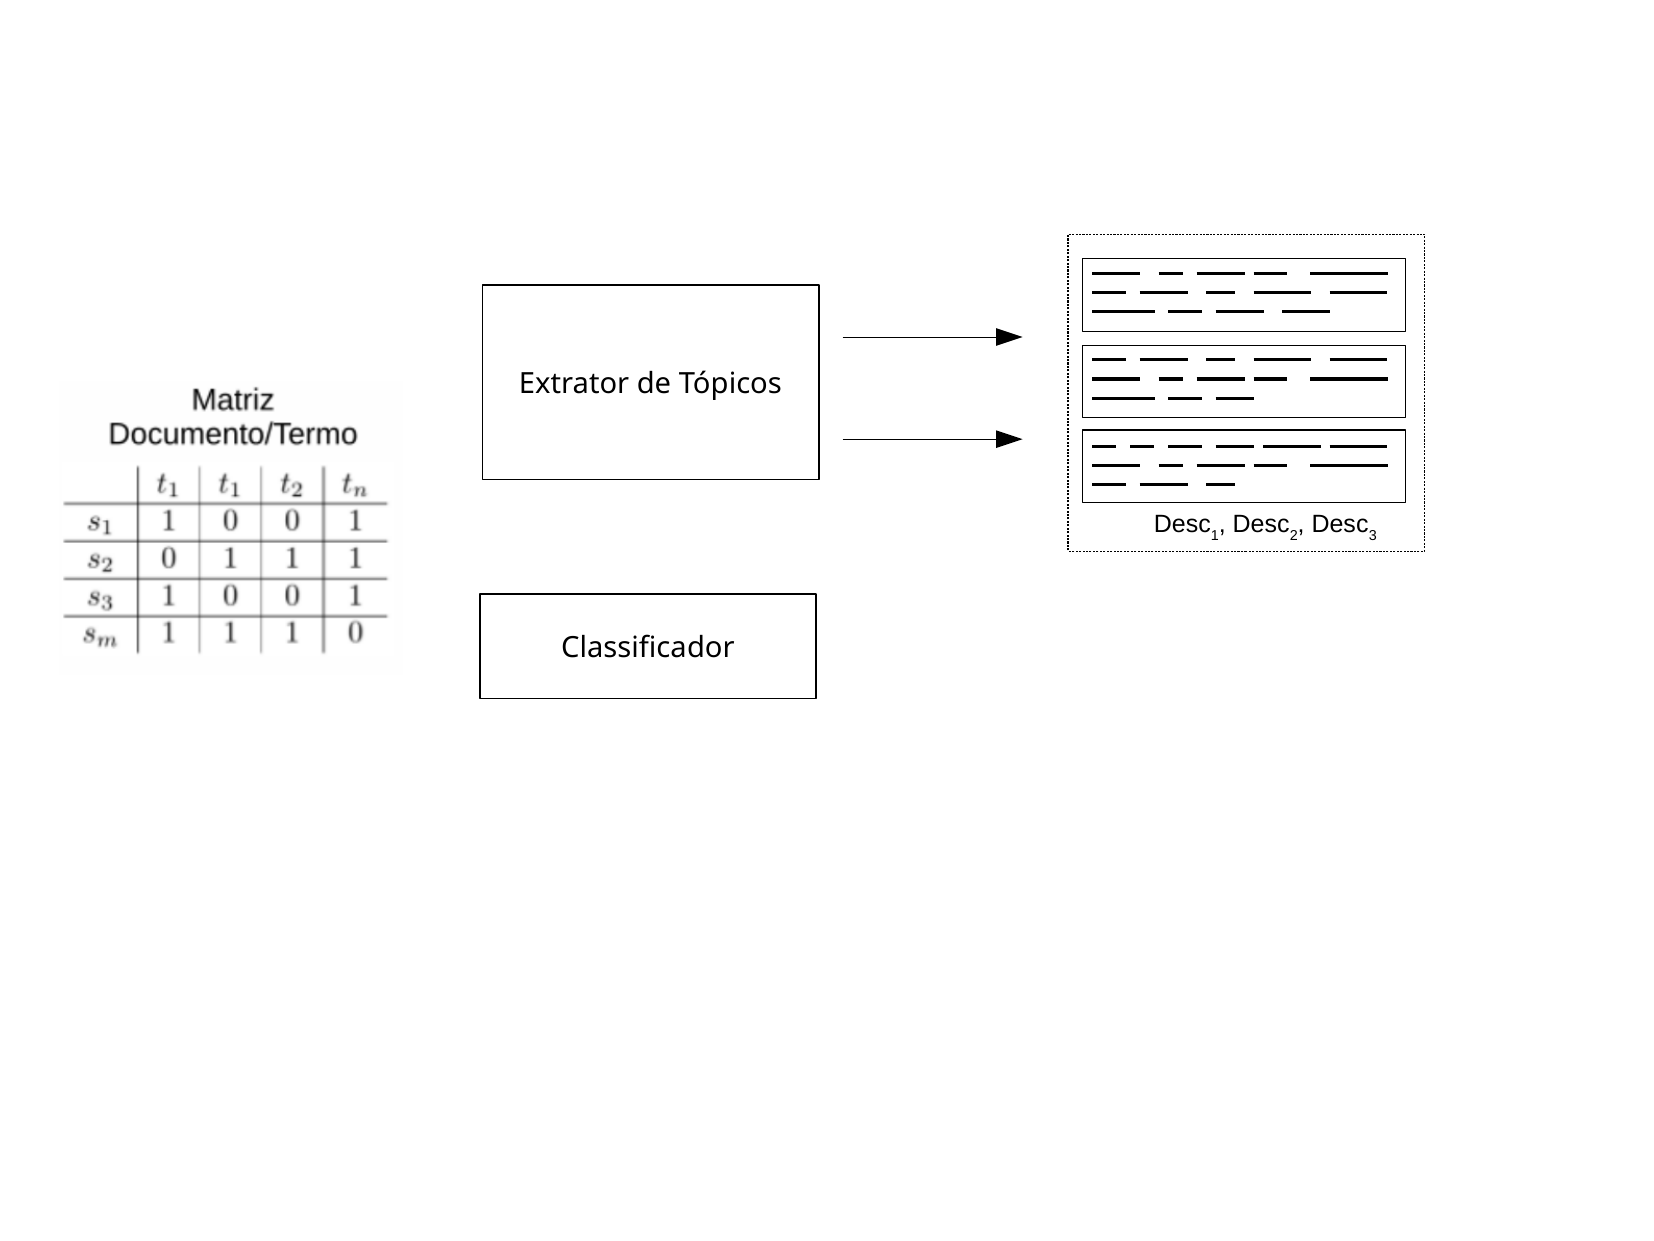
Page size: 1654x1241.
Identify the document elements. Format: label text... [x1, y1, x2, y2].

text_box Extrator de Tópicos [482, 284, 819, 480]
text_box Desc1, Desc2, Desc3 [1083, 502, 1403, 568]
text_box Classificador [479, 593, 816, 699]
picture [59, 364, 405, 675]
text_box [1068, 234, 1425, 552]
